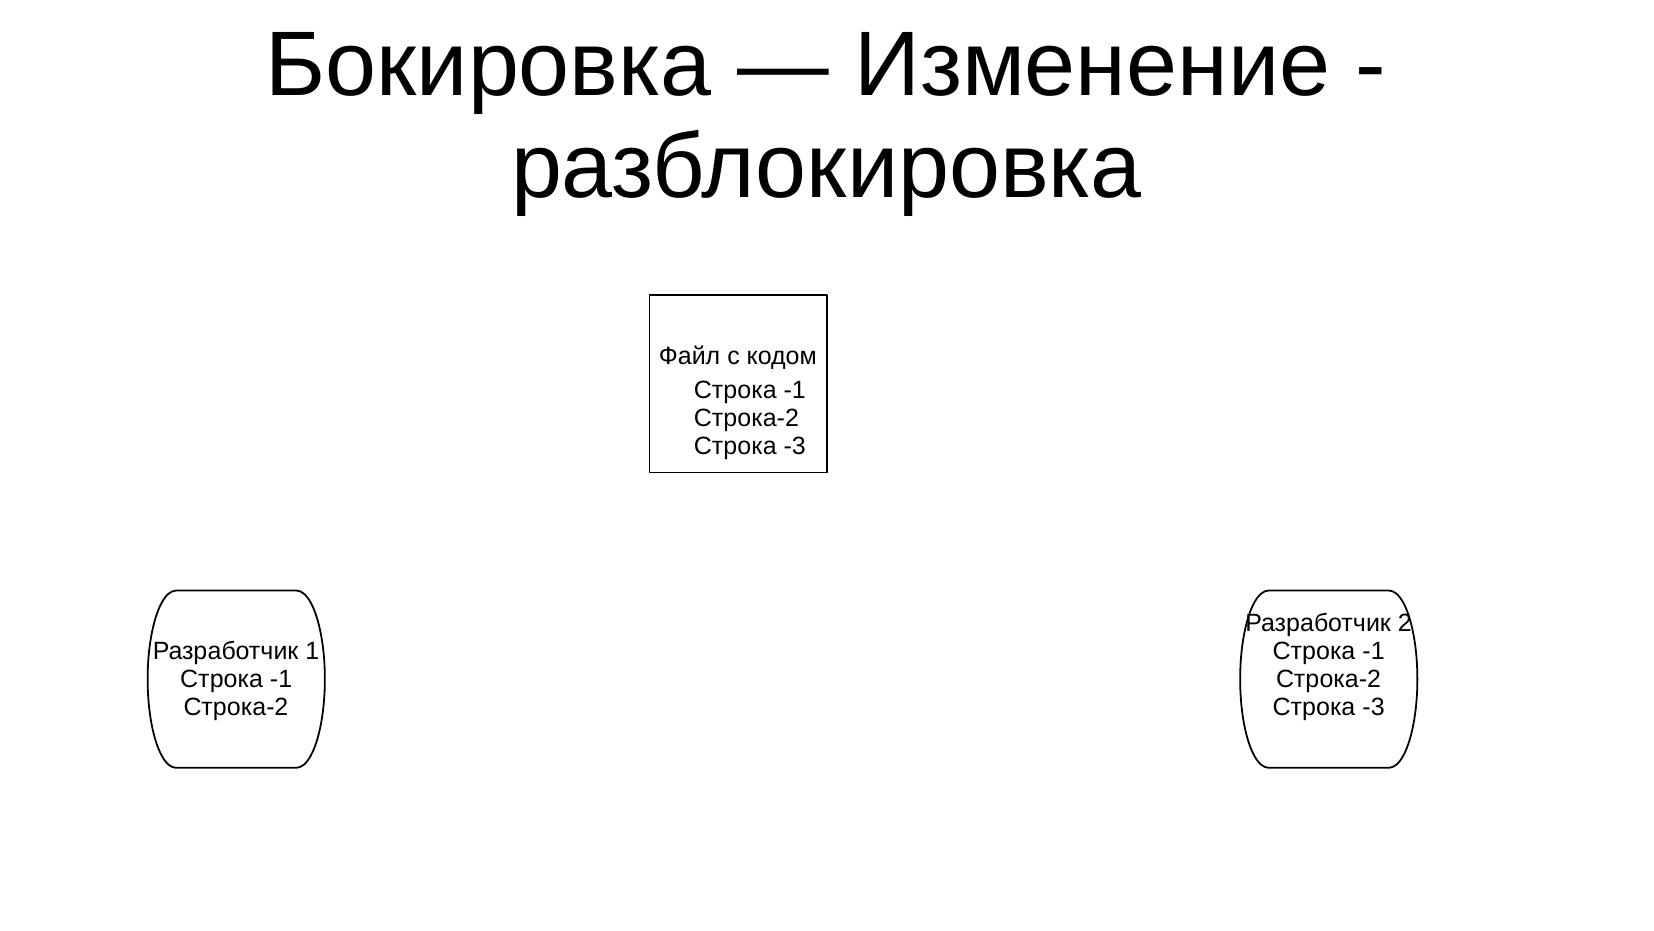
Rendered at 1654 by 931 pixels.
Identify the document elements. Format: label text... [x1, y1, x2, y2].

text_box Строка -1 Строка-2 Строка -3 [679, 373, 822, 467]
text_box Файл с кодом [649, 295, 827, 473]
title Бокировка — Изменение - разблокировка [82, 12, 1571, 218]
text_box Разработчик 1 Строка -1 Строка-2 [147, 590, 325, 768]
text_box Разработчик 2 Строка -1 Строка-2 Строка -3 [1240, 590, 1418, 768]
